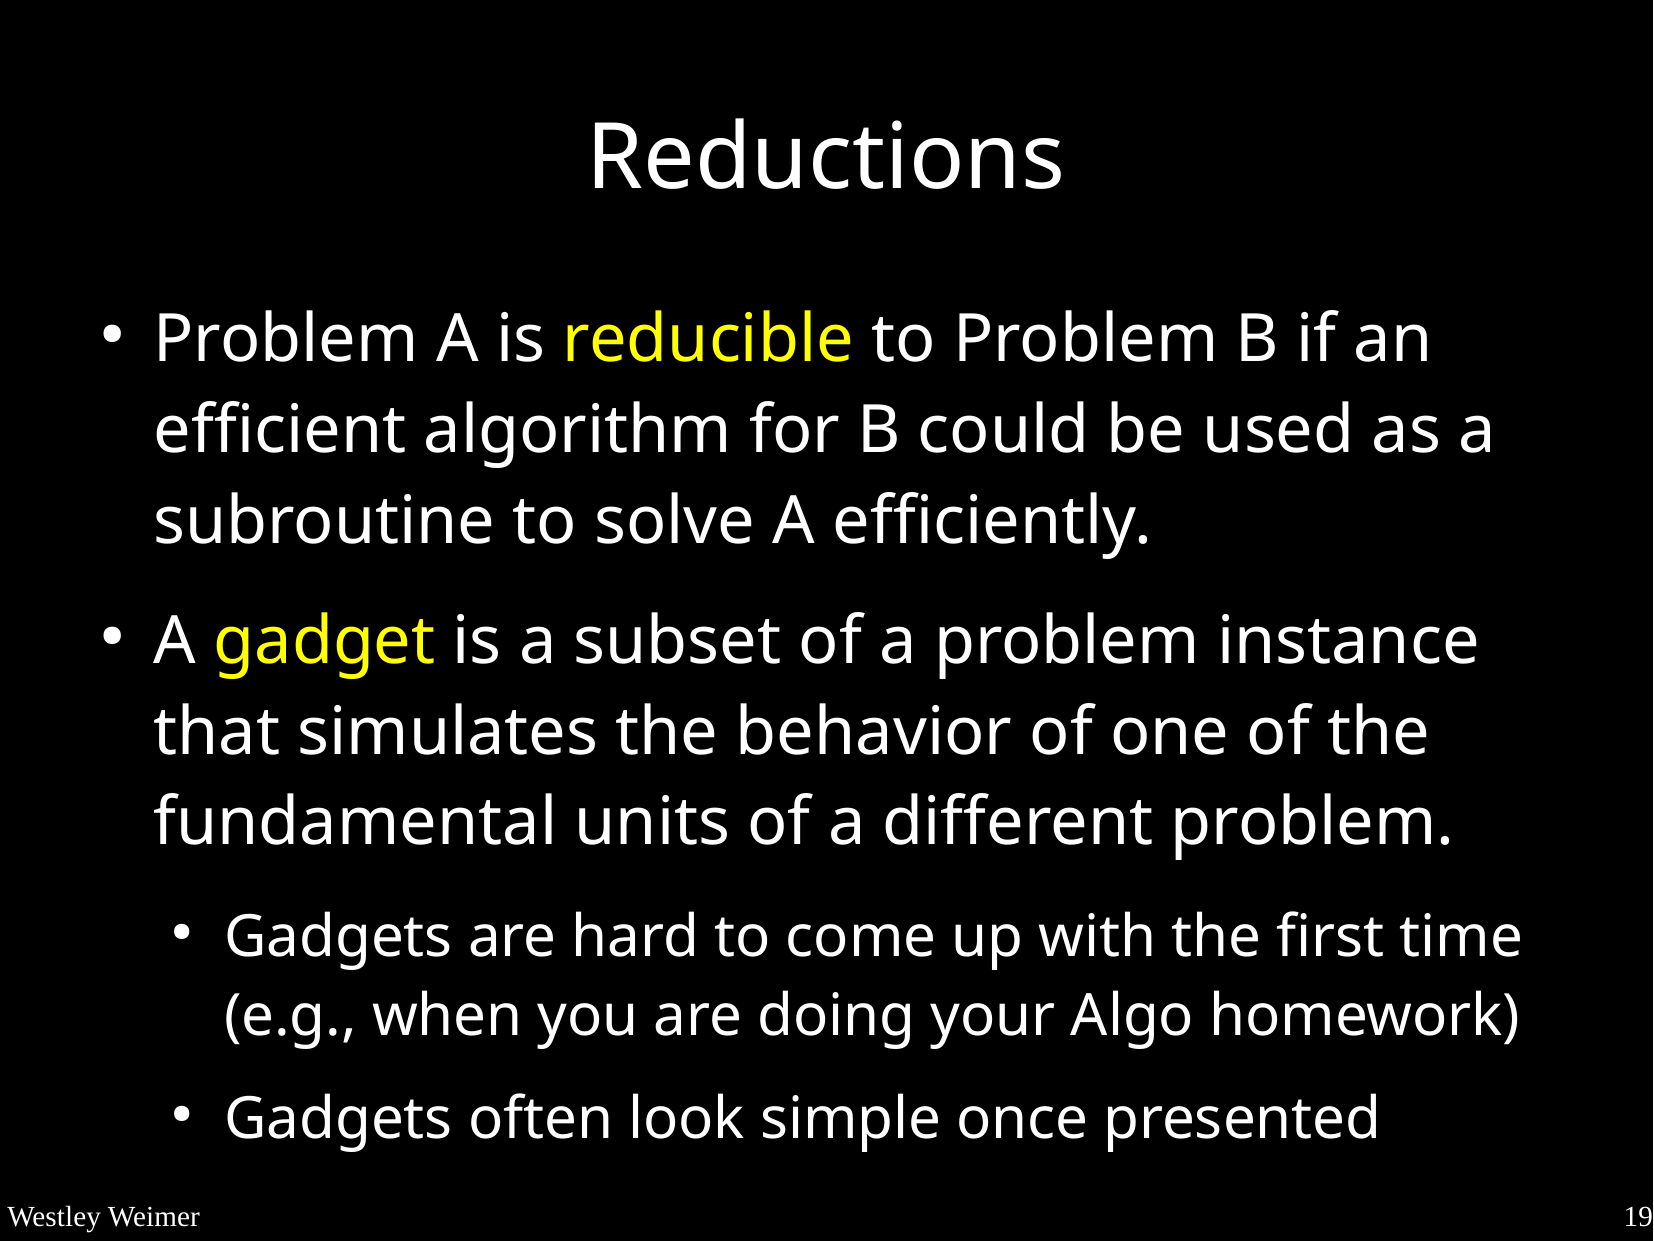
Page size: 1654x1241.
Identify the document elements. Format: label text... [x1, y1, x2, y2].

title Reductions [82, 49, 1571, 257]
list Problem A is reducible to Problem B if an efficient algorithm for B could be used as a subroutine to solve A efficiently. A gadget is a subset of a problem instance that simulates the behavior of one of the fundamental units of a different problem. Gadgets are hard to come up with the first time (e.g., when you are doing your Algo homework) Gadgets often look simple once presented [82, 290, 1571, 1109]
